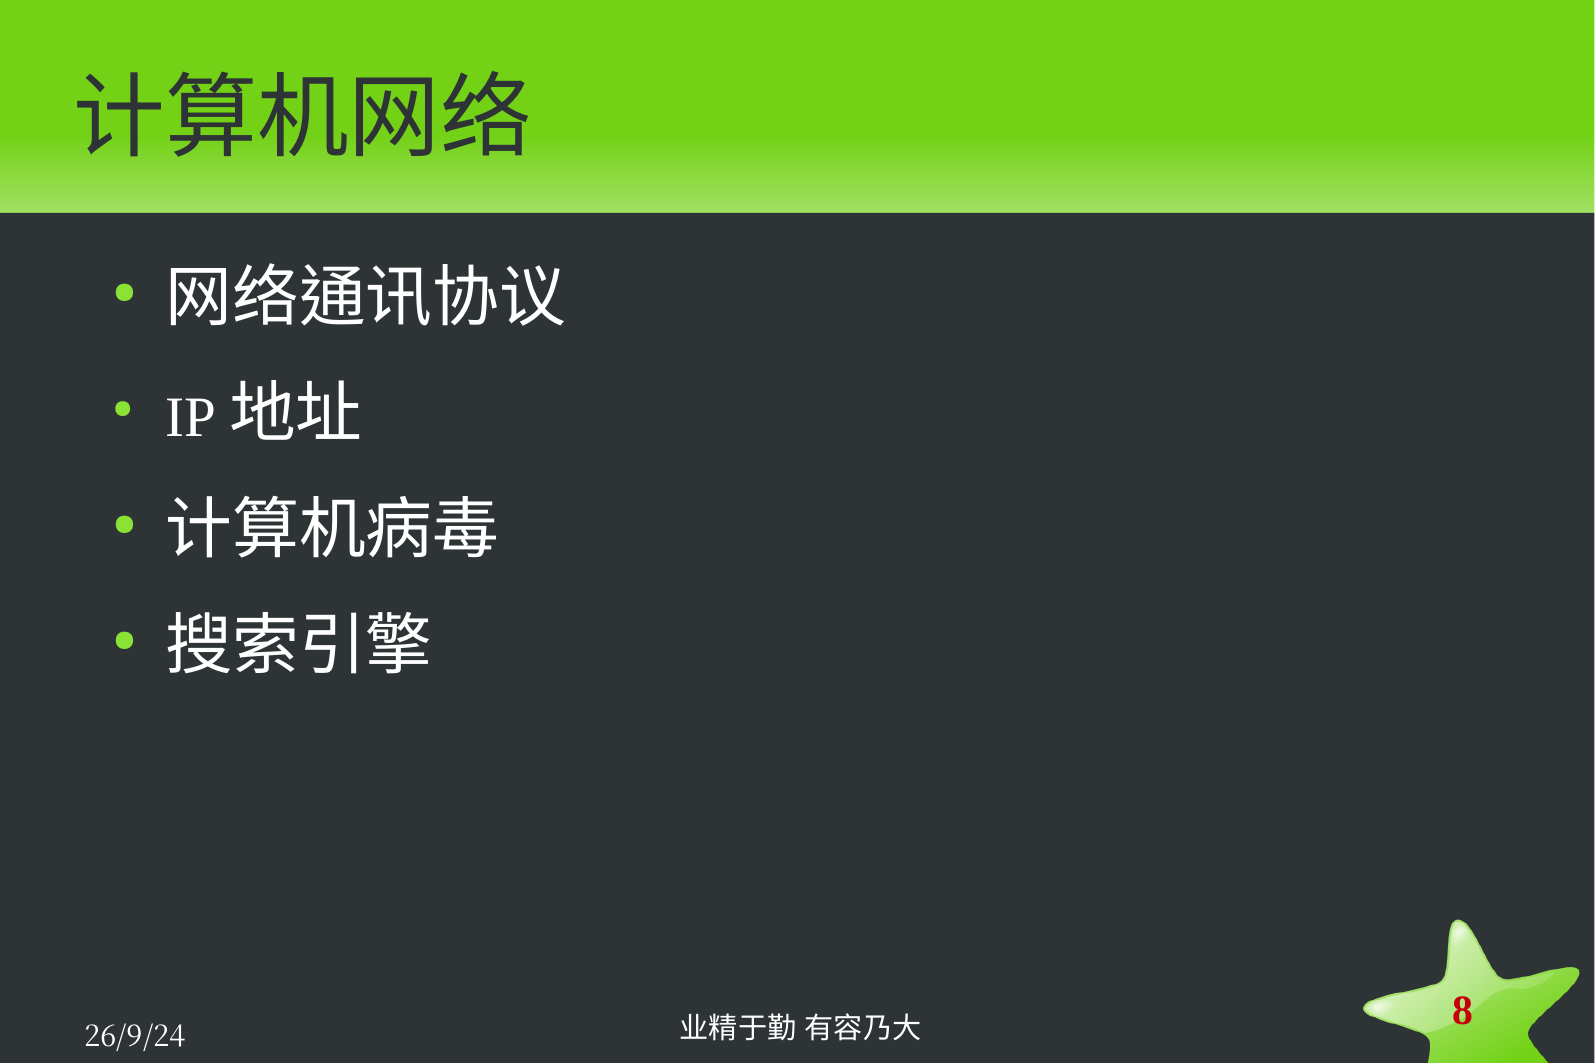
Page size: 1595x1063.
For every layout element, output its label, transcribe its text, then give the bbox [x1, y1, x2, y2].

list 网络通讯协议 IP地址 计算机病毒 搜索引擎 [79, 248, 1515, 951]
title 计算机网络 [74, 25, 1510, 203]
picture [0, 0, 1595, 1063]
